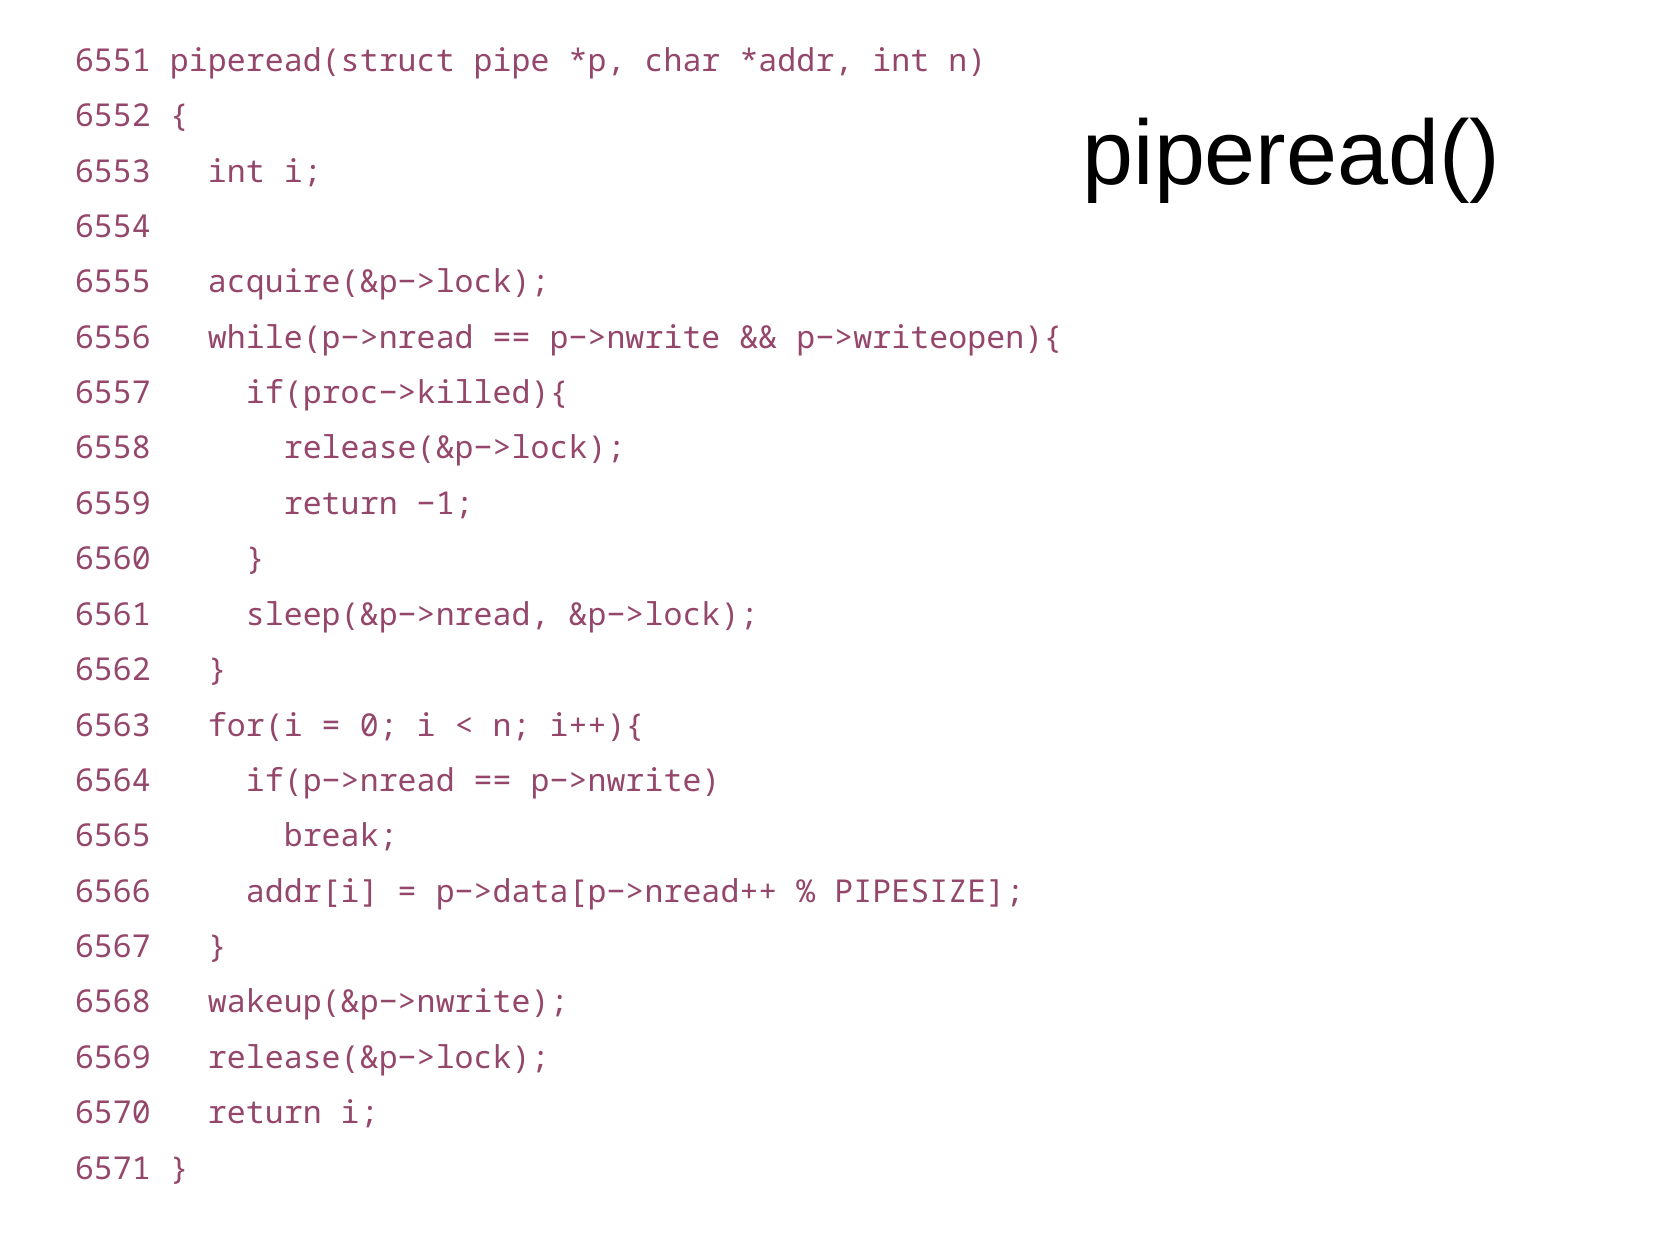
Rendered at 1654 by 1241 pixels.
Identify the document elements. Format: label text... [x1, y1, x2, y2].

list 6551 piperead(struct pipe *p, char *addr, int n) 6552 { 6553 int i; 6554 6555 acquire(&p−>lock); 6556 while(p−>nread == p−>nwrite && p−>writeopen){ 6557 if(proc−>killed){ 6558 release(&p−>lock); 6559 return −1; 6560 } 6561 sleep(&p−>nread, &p−>lock); 6562 } 6563 for(i = 0; i < n; i++){ 6564 if(p−>nread == p−>nwrite) 6565 break; 6566 addr[i] = p−>data[p−>nread++ % PIPESIZE]; 6567 } 6568 wakeup(&p−>nwrite); 6569 release(&p−>lock); 6570 return i; 6571 } [75, 37, 1613, 1201]
